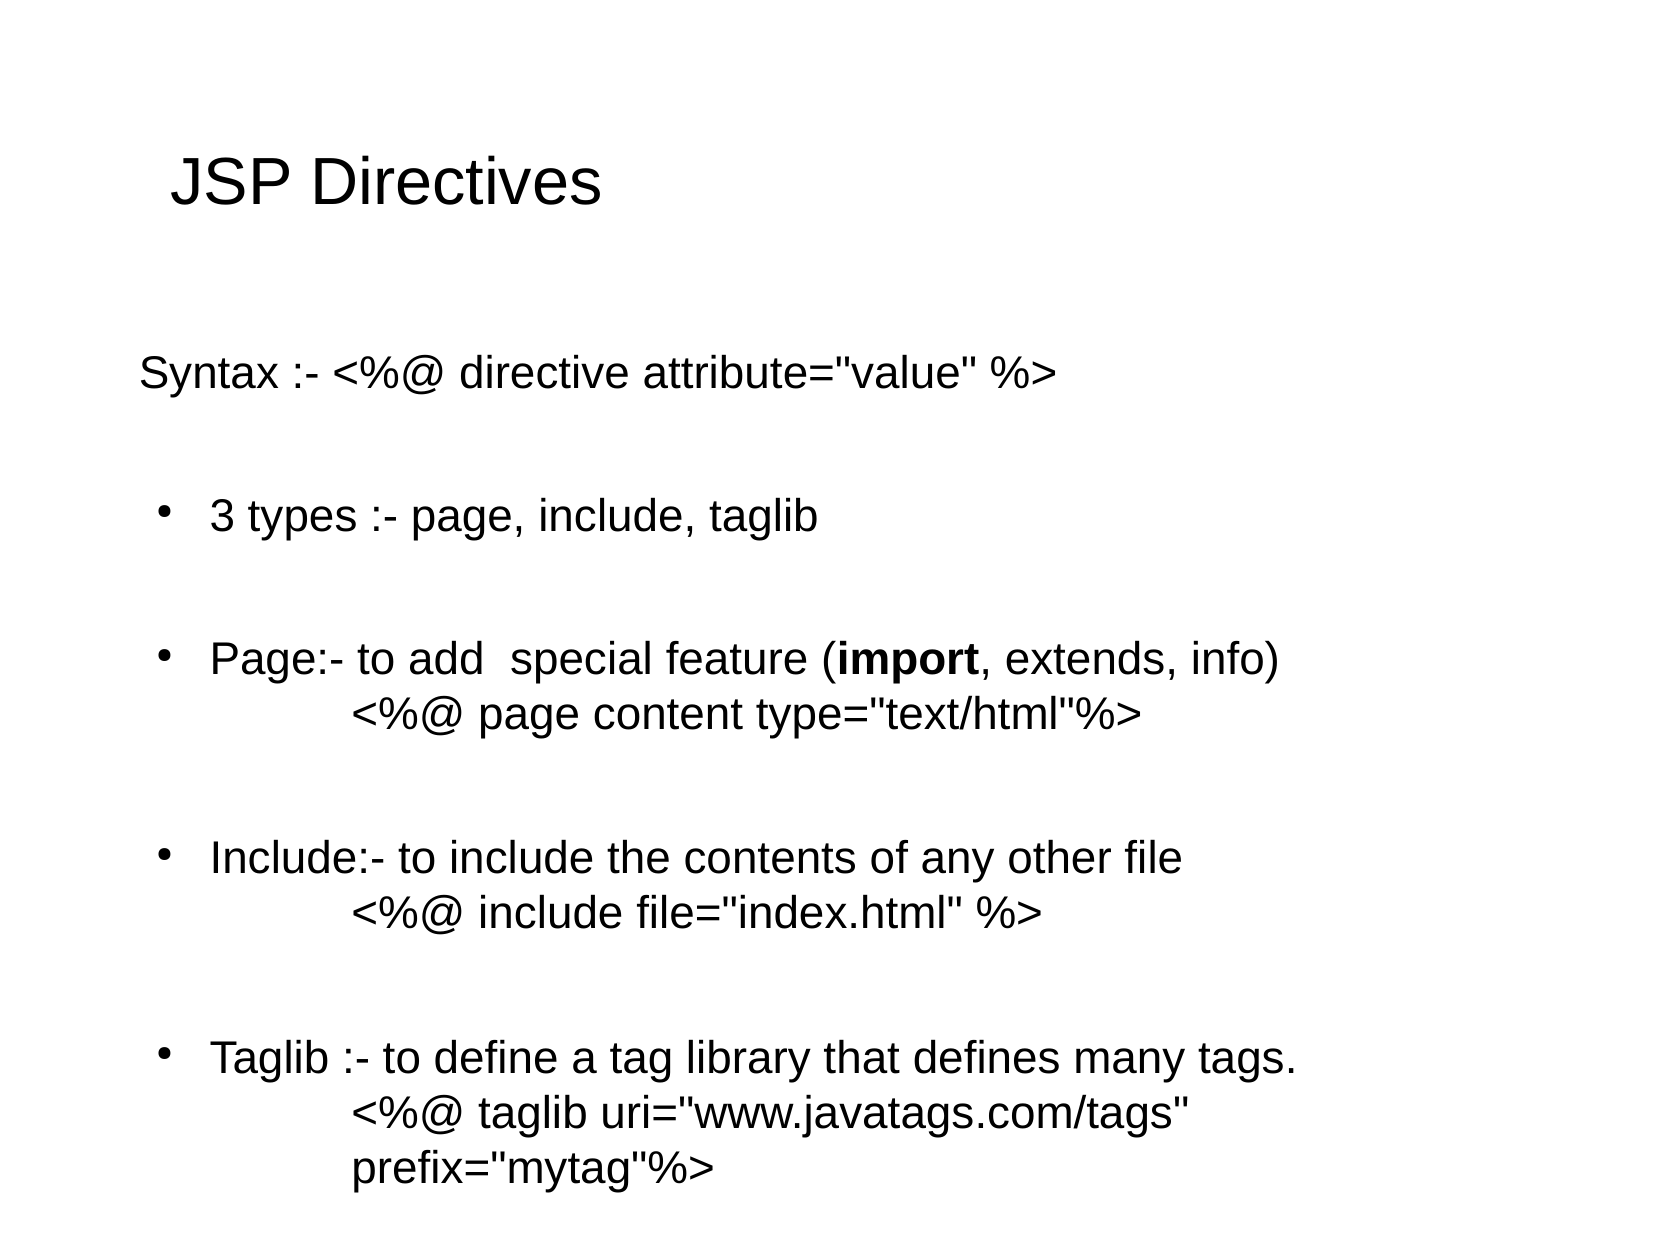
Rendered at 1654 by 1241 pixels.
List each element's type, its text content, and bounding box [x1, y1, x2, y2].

list Syntax :- <%@ directive attribute="value" %> 3 types :- page, include, taglib Page:- to add special feature (import, extends, info) <%@ page content type="text/html"%> Include:- to include the contents of any other file <%@ include file="index.html" %> Taglib :- to define a tag library that defines many tags. <%@ taglib uri="www.javatags.com/tags" prefix="mytag"%> [124, 334, 1530, 1201]
title JSP Directives [131, 75, 1538, 282]
